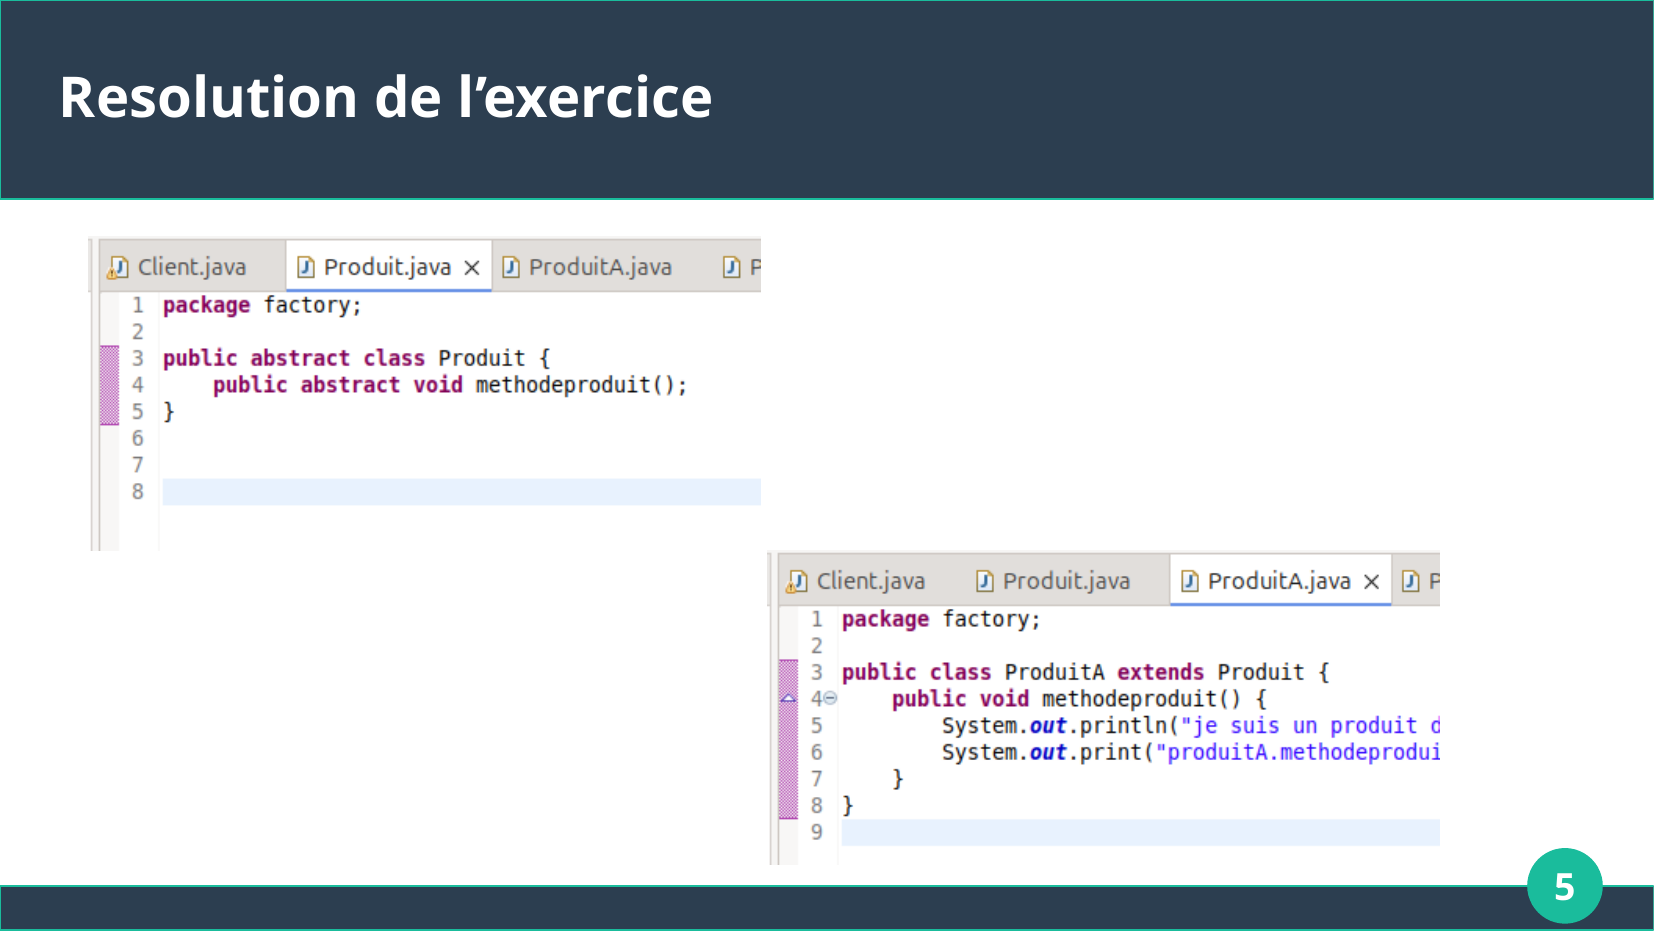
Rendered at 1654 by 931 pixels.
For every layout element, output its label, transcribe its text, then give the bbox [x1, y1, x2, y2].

picture [88, 236, 761, 551]
title Resolution de l’exercice [59, 37, 1595, 155]
picture [767, 550, 1440, 865]
